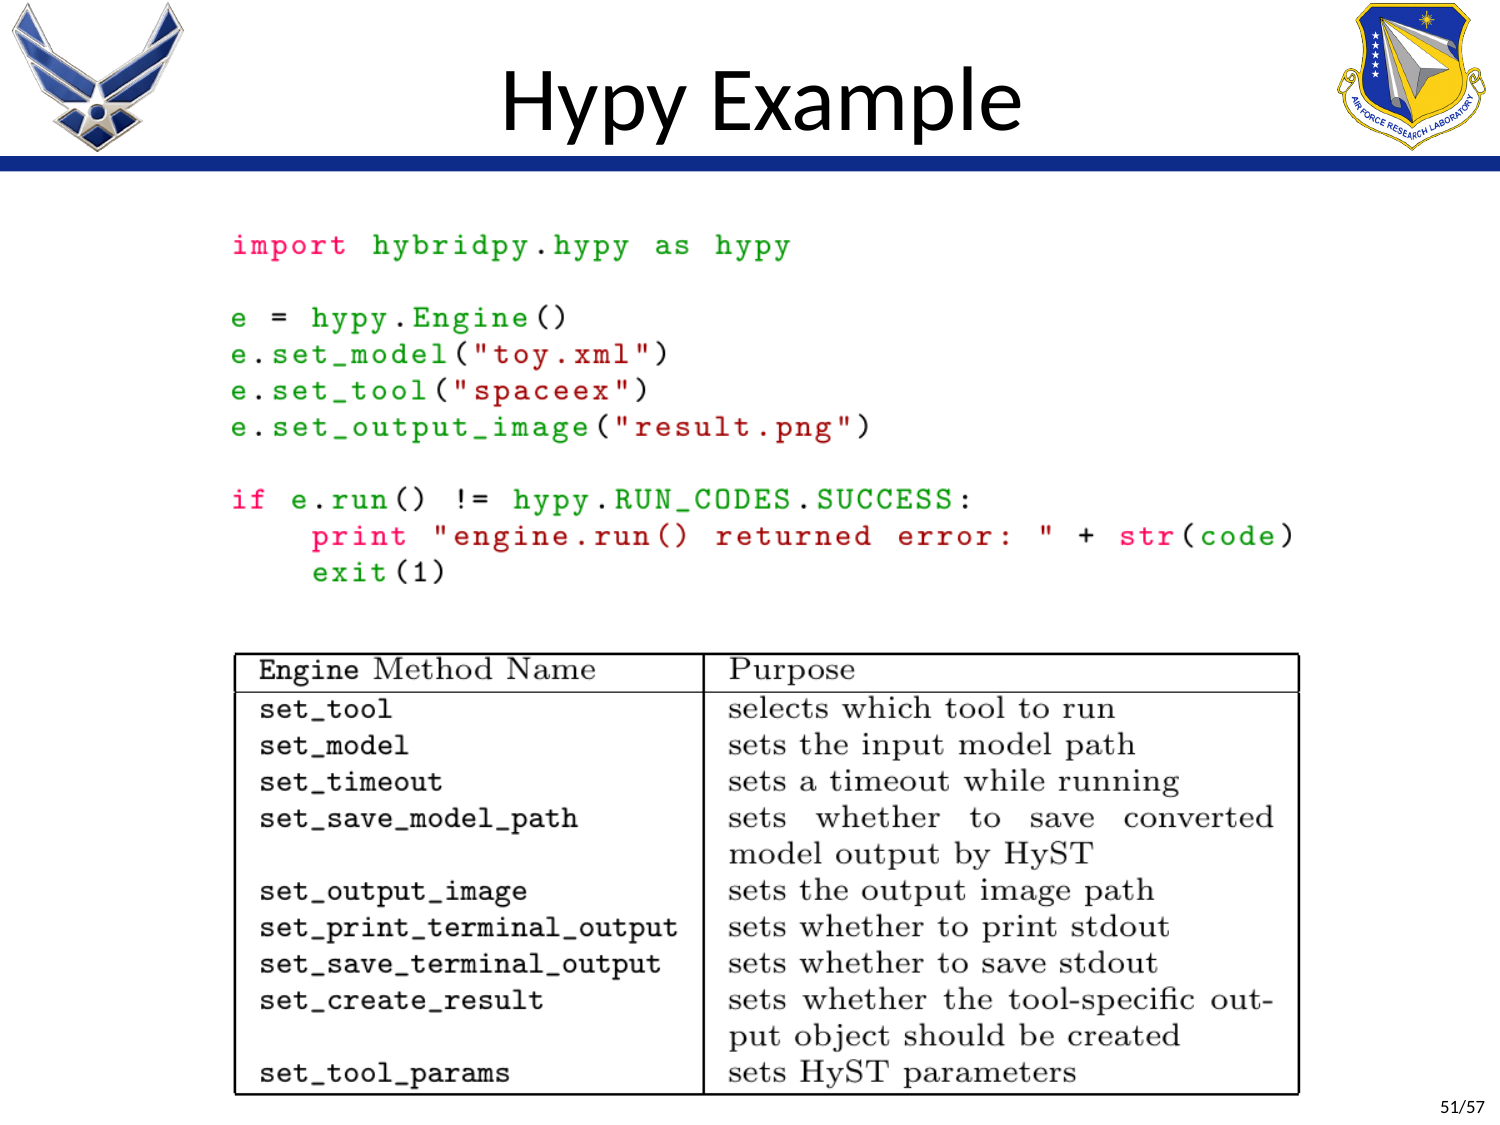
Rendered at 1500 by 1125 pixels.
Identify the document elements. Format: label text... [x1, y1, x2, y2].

title Hypy Example [87, 0, 1438, 188]
picture [225, 644, 1314, 1102]
picture [2, 0, 87, 156]
picture [211, 224, 1306, 599]
picture [1438, 3, 1486, 151]
